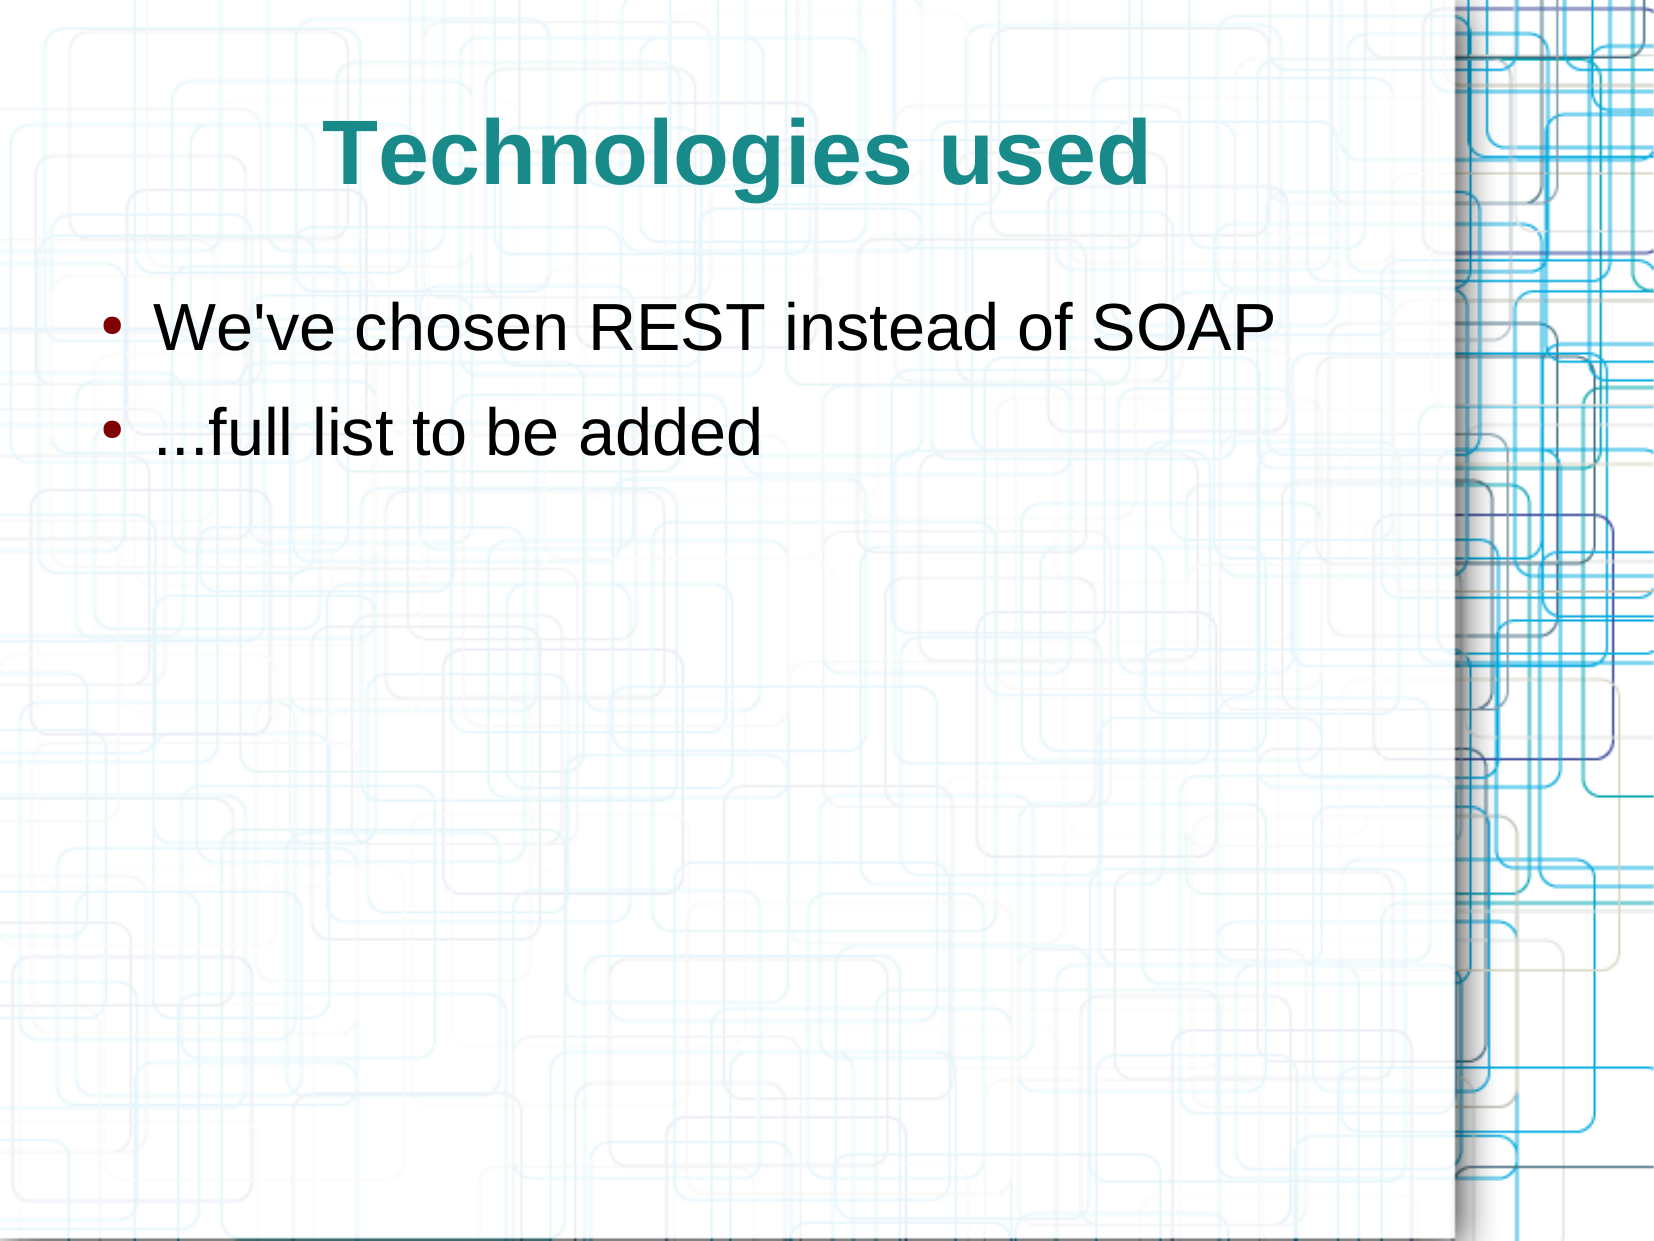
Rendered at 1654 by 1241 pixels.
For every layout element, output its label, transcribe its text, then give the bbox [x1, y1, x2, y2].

title Technologies used [59, 49, 1418, 257]
picture [0, 0, 1654, 1241]
list We've chosen REST instead of SOAP ...full list to be added [82, 290, 1418, 1109]
